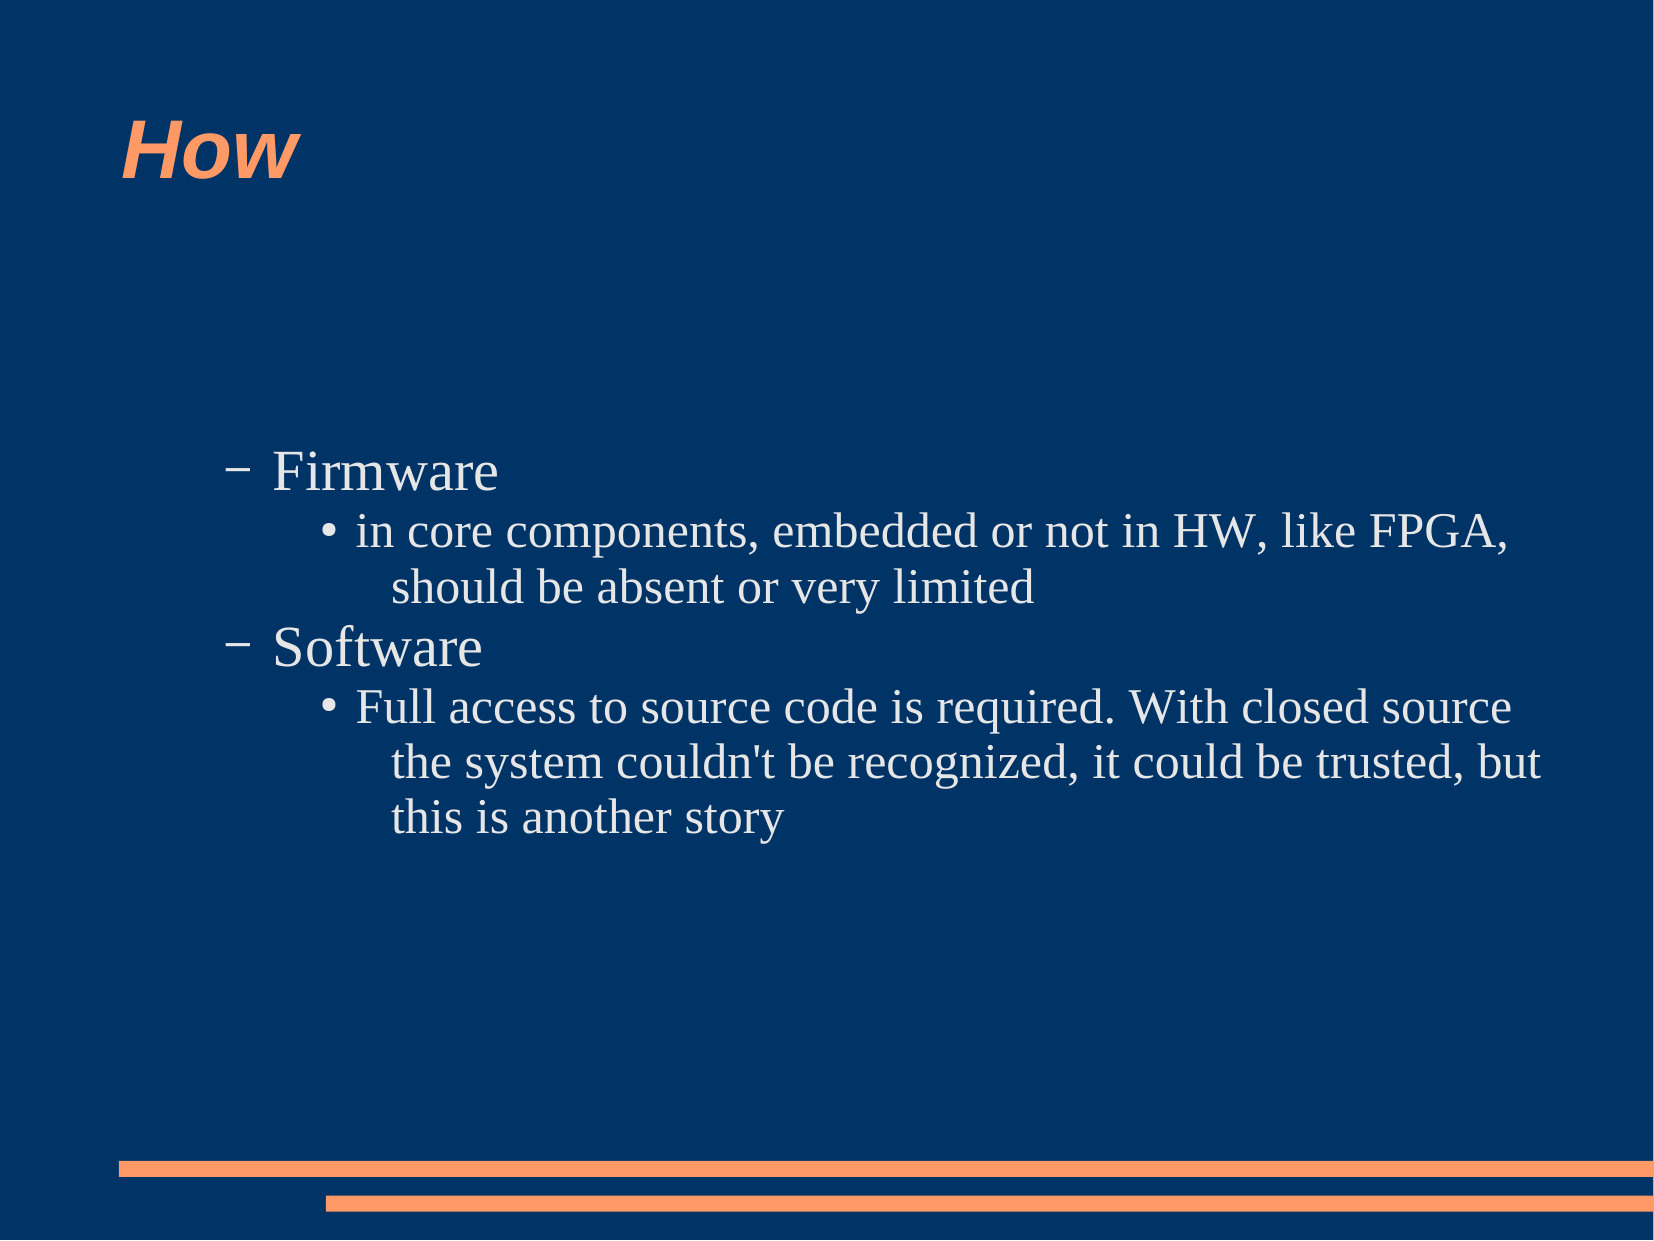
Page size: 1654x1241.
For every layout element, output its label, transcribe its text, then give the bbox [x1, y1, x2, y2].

title How [121, 46, 1534, 254]
list Firmware in core components, embedded or not in HW, like FPGA, should be absent or very limited Software Full access to source code is required. With closed source the system couldn't be recognized, it could be trusted, but this is another story [178, 364, 1570, 1147]
